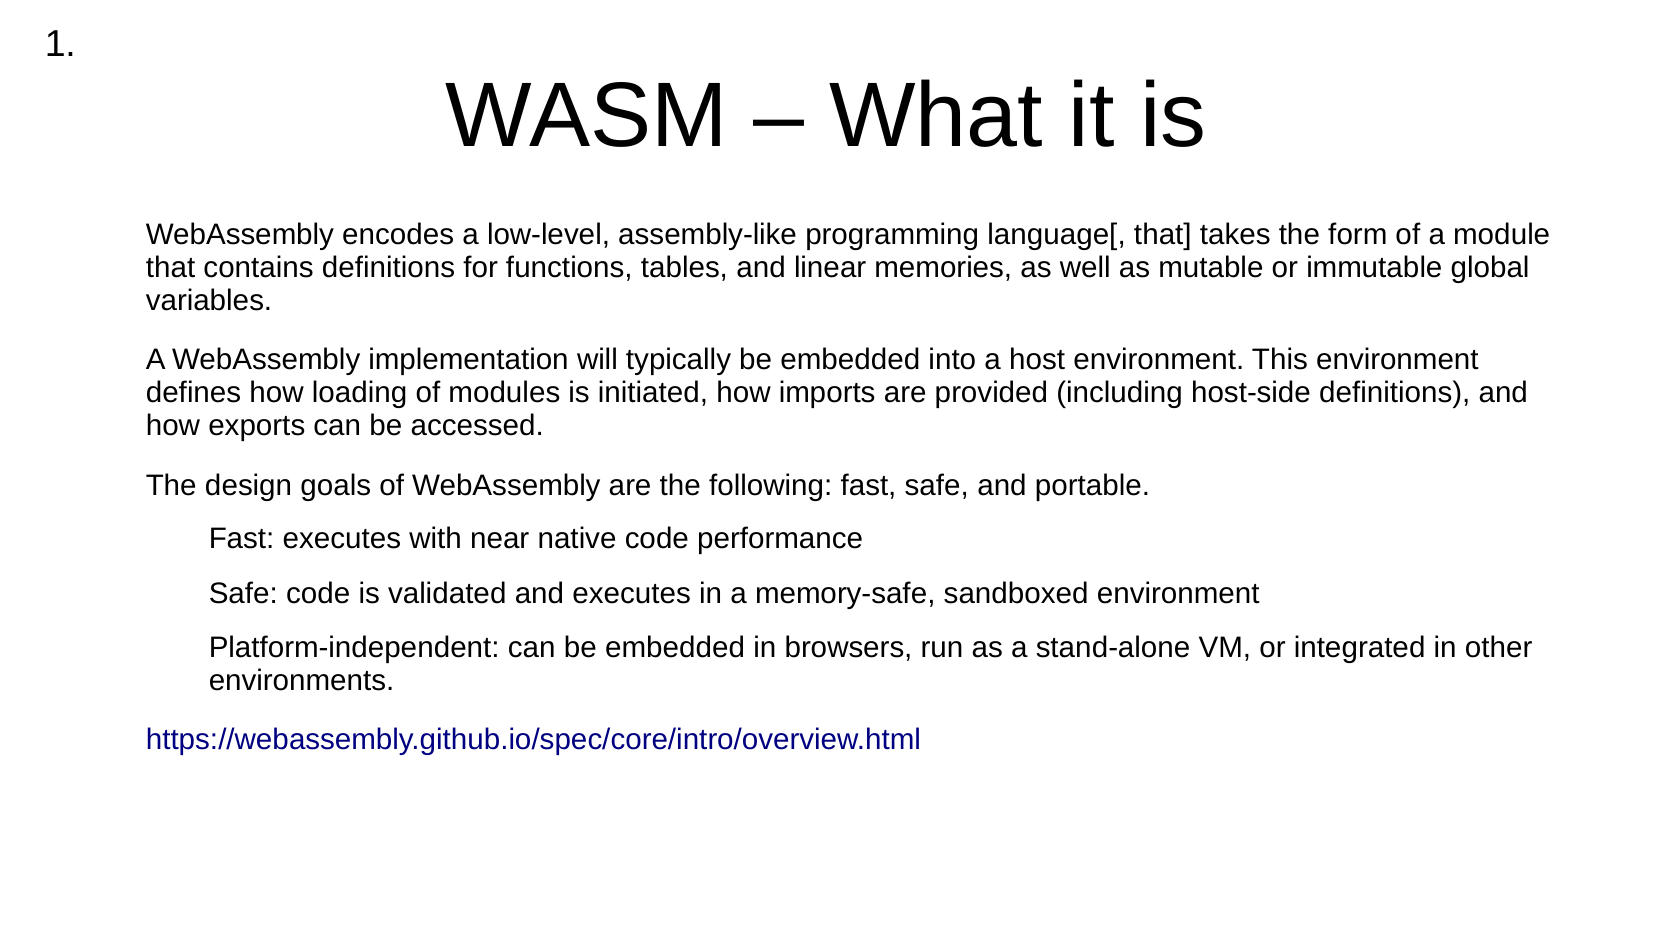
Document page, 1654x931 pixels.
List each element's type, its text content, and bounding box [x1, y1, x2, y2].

list WebAssembly encodes a low-level, assembly-like programming language[, that] takes the form of a module that contains definitions for functions, tables, and linear memories, as well as mutable or immutable global variables. A WebAssembly implementation will typically be embedded into a host environment. This environment defines how loading of modules is initiated, how imports are provided (including host-side definitions), and how exports can be accessed. The design goals of WebAssembly are the following: fast, safe, and portable. Fast: executes with near native code performance Safe: code is validated and executes in a memory-safe, sandboxed environment Platform-independent: can be embedded in browsers, run as a stand-alone VM, or integrated in other environments. https://webassembly.github.io/spec/core/intro/overview.html [82, 217, 1571, 758]
text_box 1. [30, 15, 91, 72]
title WASM – What it is [82, 37, 1571, 193]
